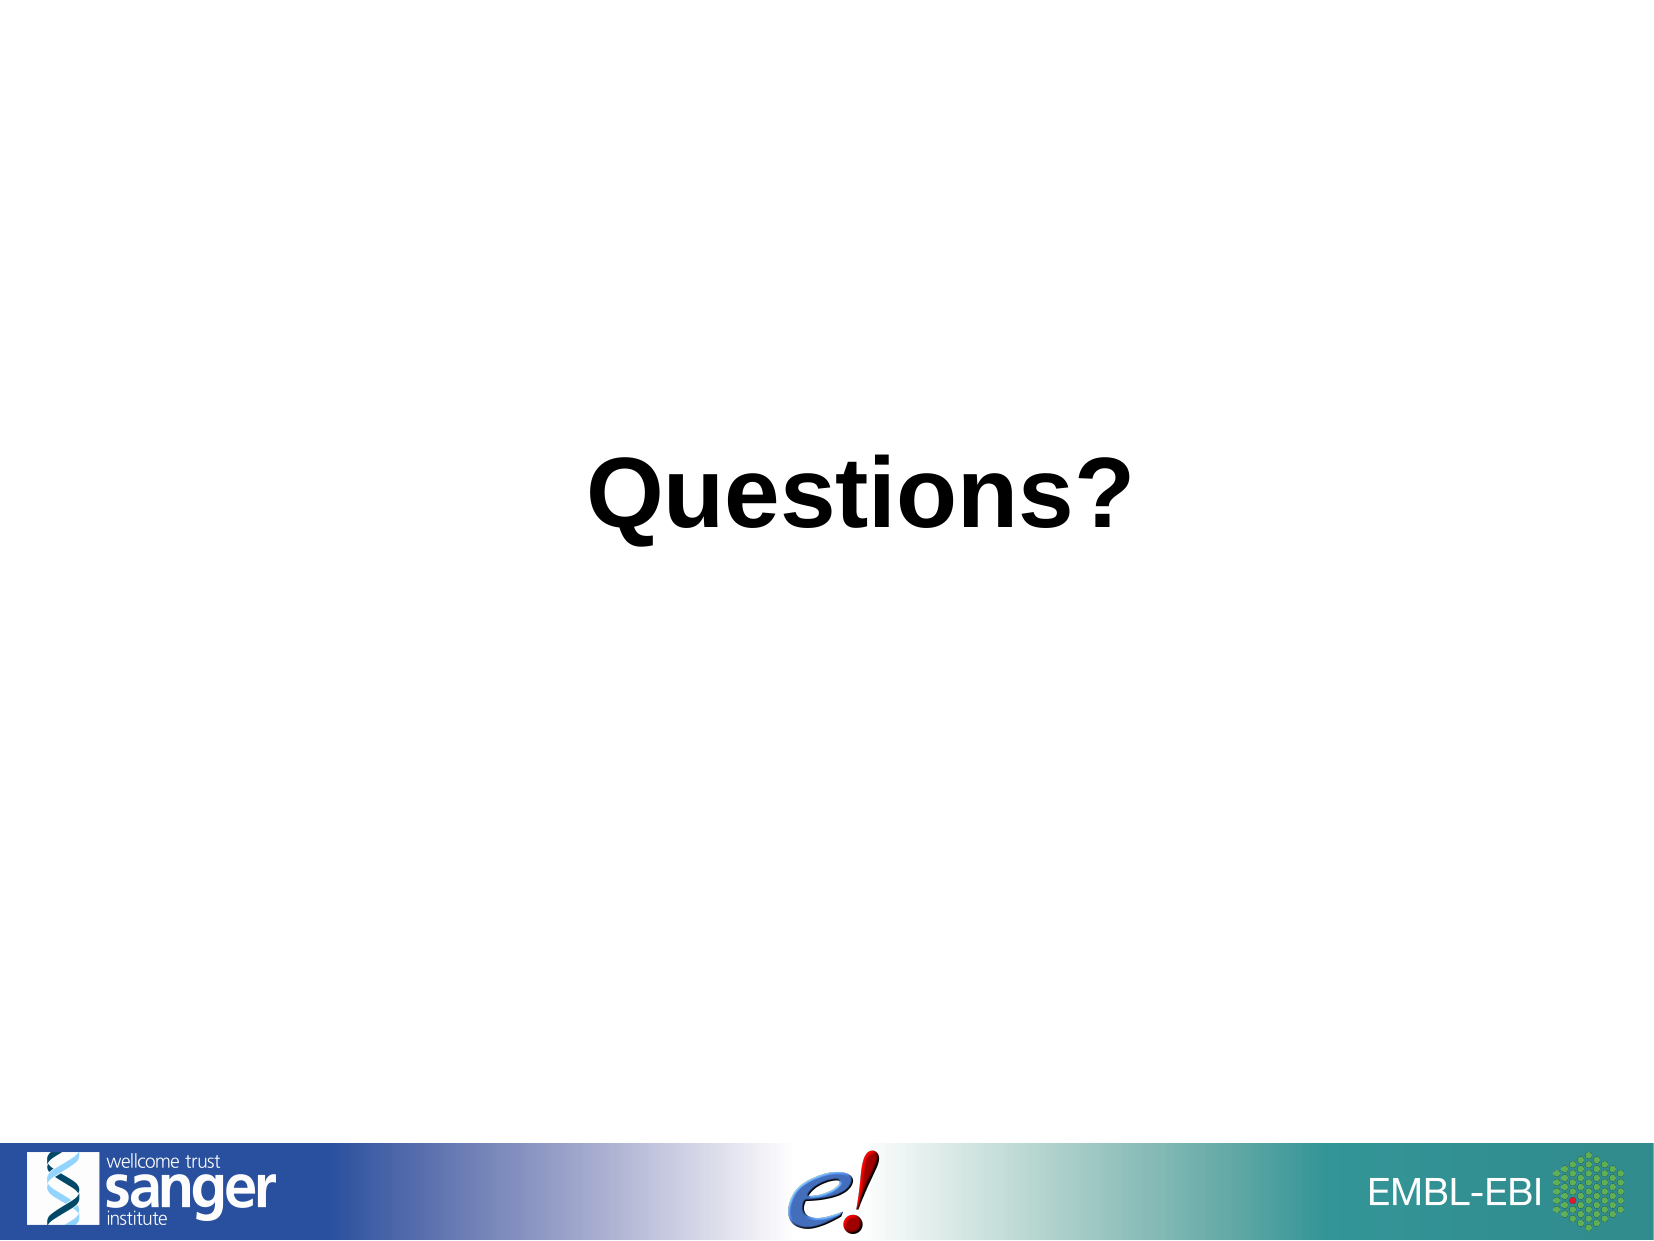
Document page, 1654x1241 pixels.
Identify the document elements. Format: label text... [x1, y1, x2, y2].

picture [0, 1143, 1654, 1240]
title Questions? [45, 404, 1639, 563]
